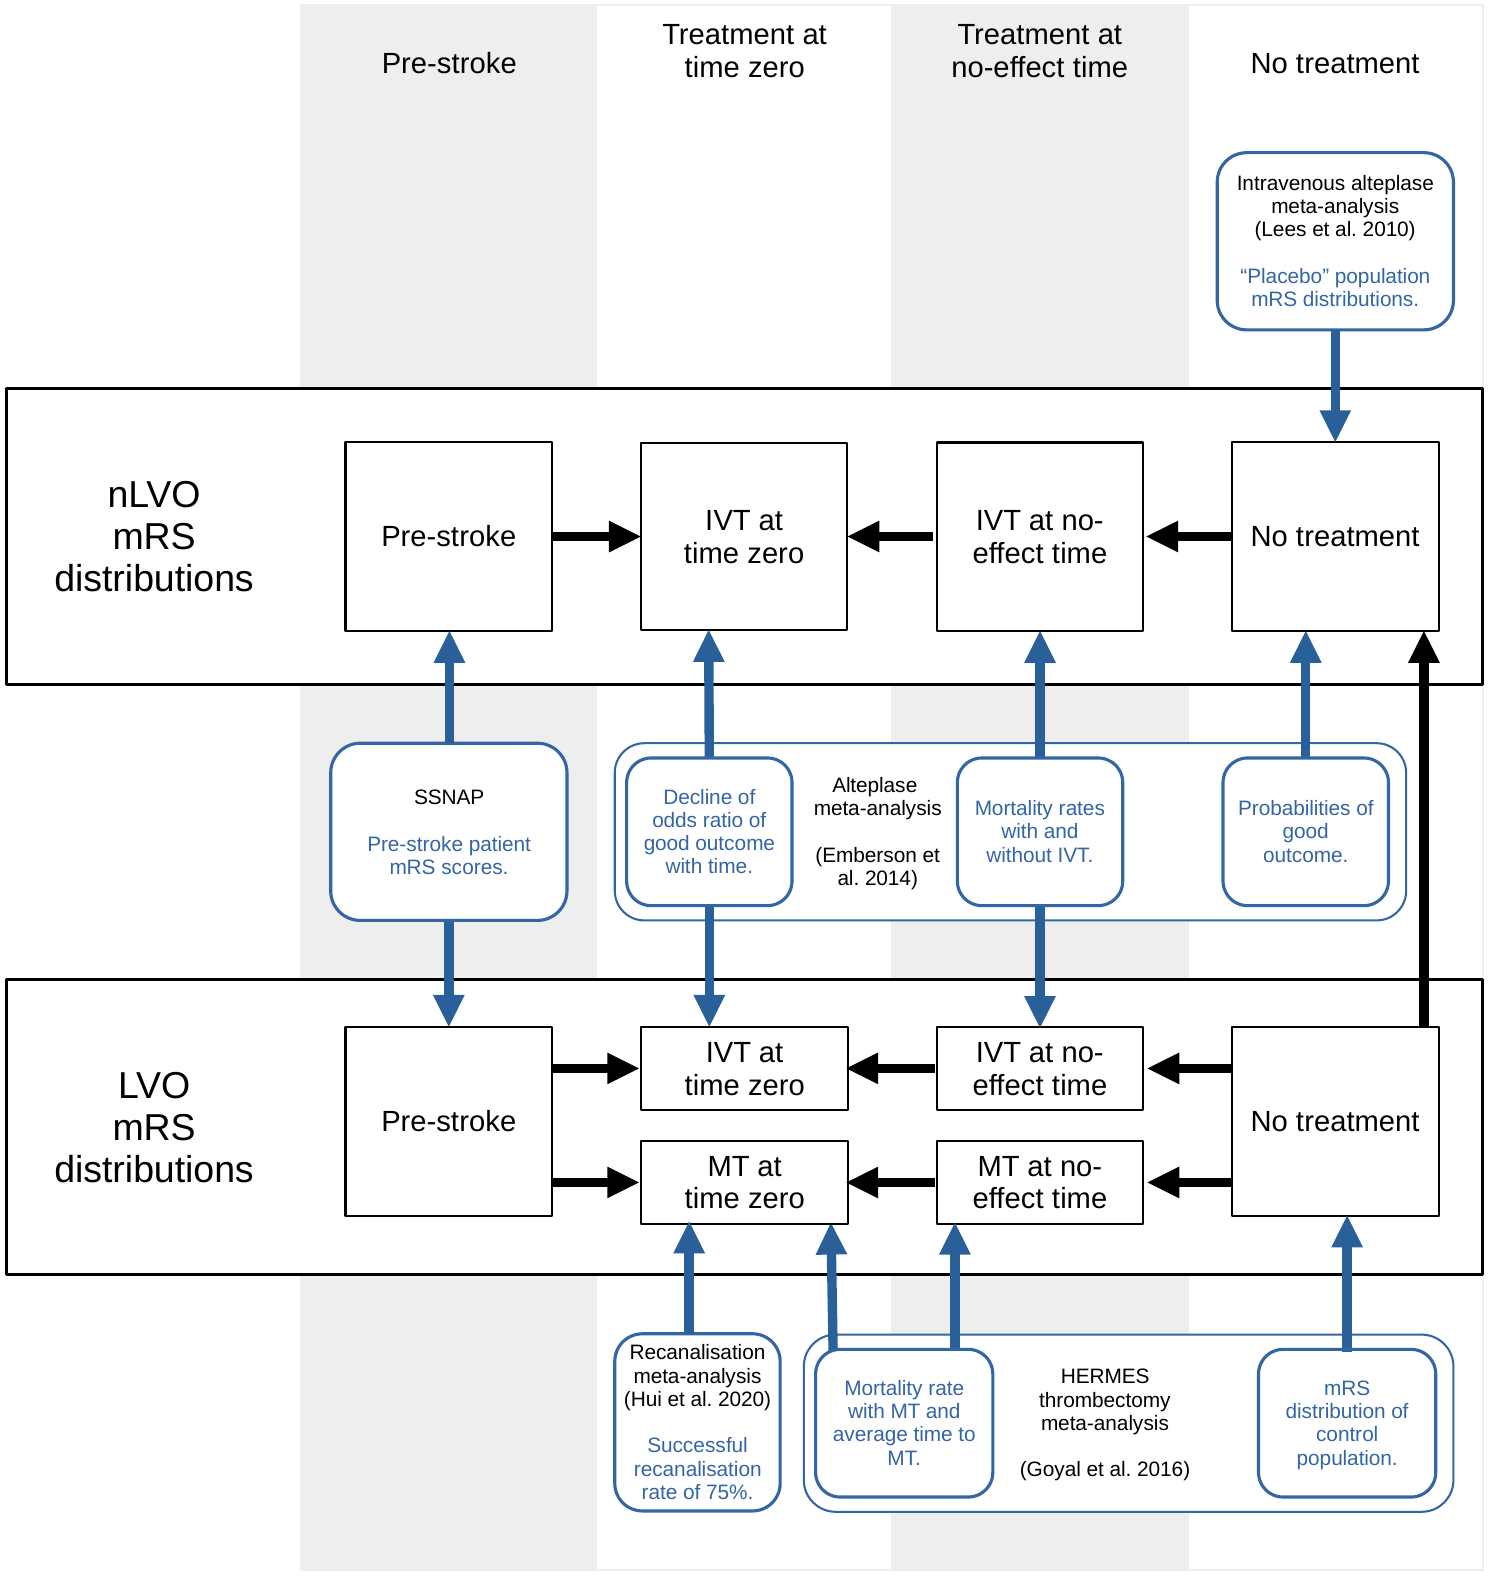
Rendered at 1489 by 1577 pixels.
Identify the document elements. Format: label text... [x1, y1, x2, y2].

text_box Treatment at time zero [597, 10, 892, 92]
text_box [450, 538, 708, 1068]
text_box IVT at time zero [641, 1027, 849, 1110]
text_box [6, 88, 1483, 1570]
text_box No treatment [1231, 1026, 1439, 1216]
text_box IVT at no-effect time [936, 442, 1144, 631]
text_box nLVO mRS distributions [6, 390, 302, 683]
text_box SSNAP Pre-stroke patient mRS scores. [331, 743, 567, 922]
text_box LVO mRS distributions [6, 979, 302, 1275]
text_box IVT at time zero [640, 442, 848, 631]
text_box MT at no-effect time [936, 1141, 1144, 1224]
text_box Pre-stroke [345, 442, 553, 632]
text_box No treatment [1187, 10, 1483, 88]
text_box IVT at no-effect time [936, 1027, 1144, 1110]
text_box Probabilities of good outcome. [1225, 760, 1386, 904]
text_box MT at time zero [641, 1141, 849, 1224]
text_box Intravenous alteplase meta-analysis (Lees et al. 2010) “Placebo” population mRS distributions. [1217, 164, 1454, 319]
text_box Treatment at no-effect time [892, 10, 1188, 92]
text_box Pre-stroke [301, 10, 597, 88]
text_box Mortality rate with MT and average time to MT. [815, 1349, 993, 1497]
text_box Decline of odds ratio of good outcome with time. [629, 760, 790, 904]
text_box mRS distribution of control population. [1261, 1351, 1434, 1495]
text_box Mortality rates with and without IVT. [959, 760, 1121, 904]
text_box Pre-stroke [345, 1026, 553, 1216]
text_box Alteplase meta-analysis (Emberson et al. 2014) [797, 766, 957, 898]
text_box HERMES thrombectomy meta-analysis (Goyal et al. 2016) [992, 1334, 1218, 1512]
text_box Recanalisation meta-analysis (Hui et al. 2020) Successful recanalisation rate of 75%. [608, 1333, 787, 1577]
text_box [301, 5, 1483, 10]
text_box No treatment [1231, 442, 1439, 632]
